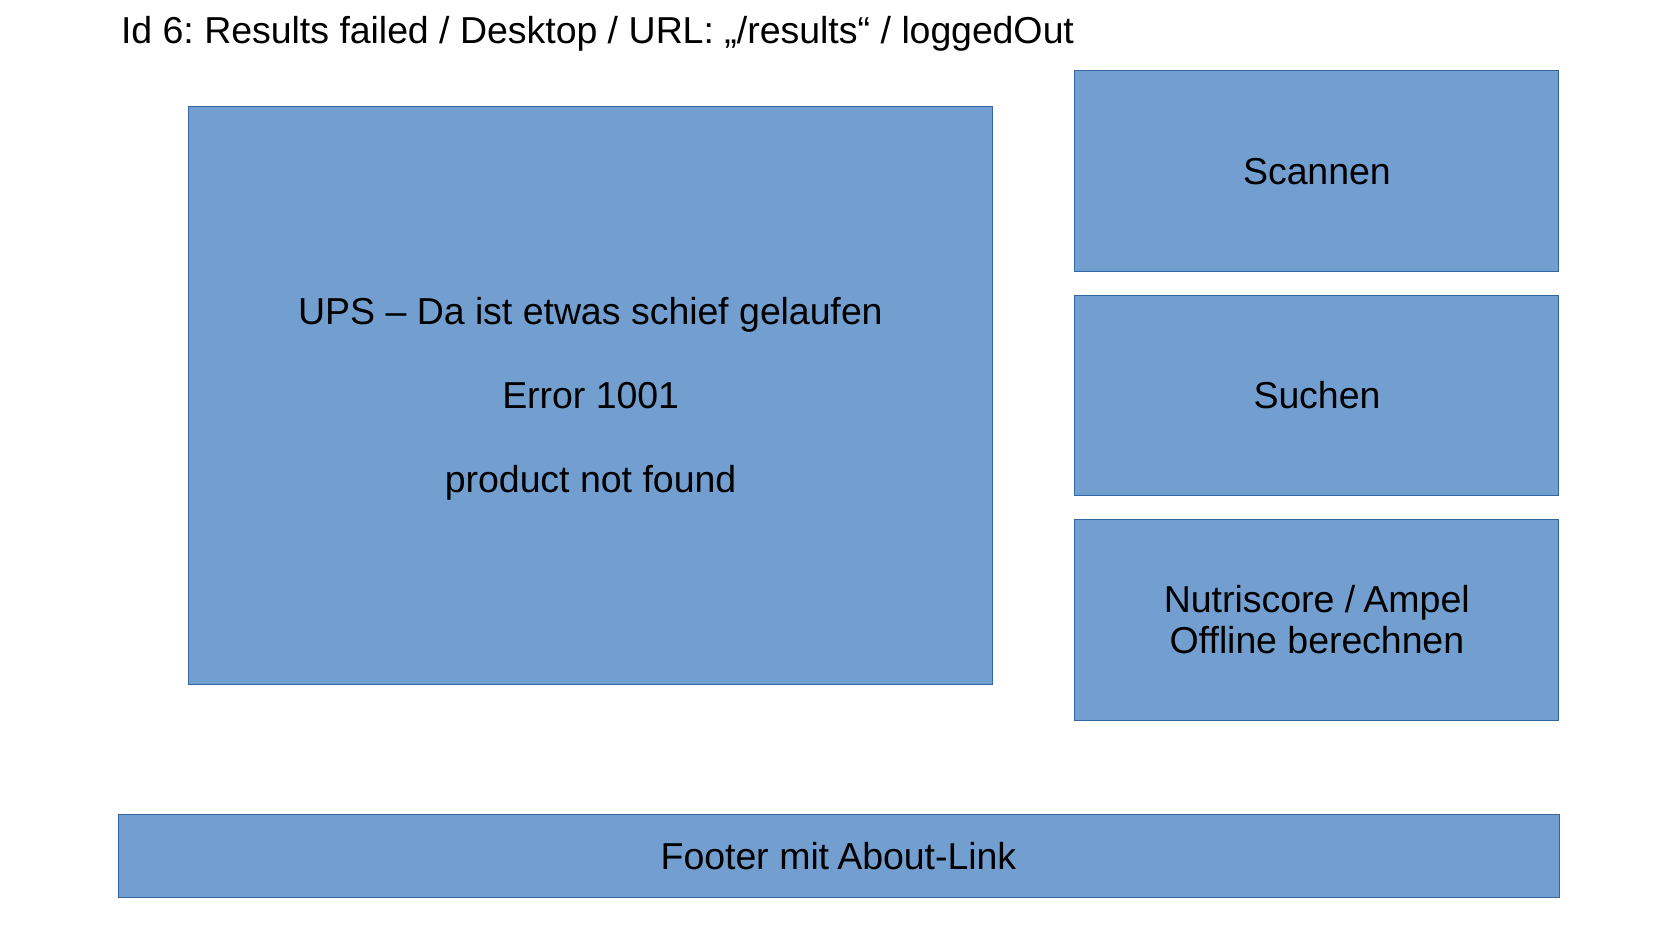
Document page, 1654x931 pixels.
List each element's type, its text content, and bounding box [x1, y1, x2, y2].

text_box Nutriscore / Ampel Offline berechnen [1074, 519, 1559, 721]
text_box UPS – Da ist etwas schief gelaufen Error 1001 product not found [188, 106, 993, 685]
text_box Footer mit About-Link [118, 814, 1560, 898]
text_box Id 6: Results failed / Desktop / URL: „/results“ / loggedOut [106, 2, 1560, 136]
text_box Scannen [1074, 136, 1559, 272]
text_box Suchen [1074, 295, 1559, 496]
